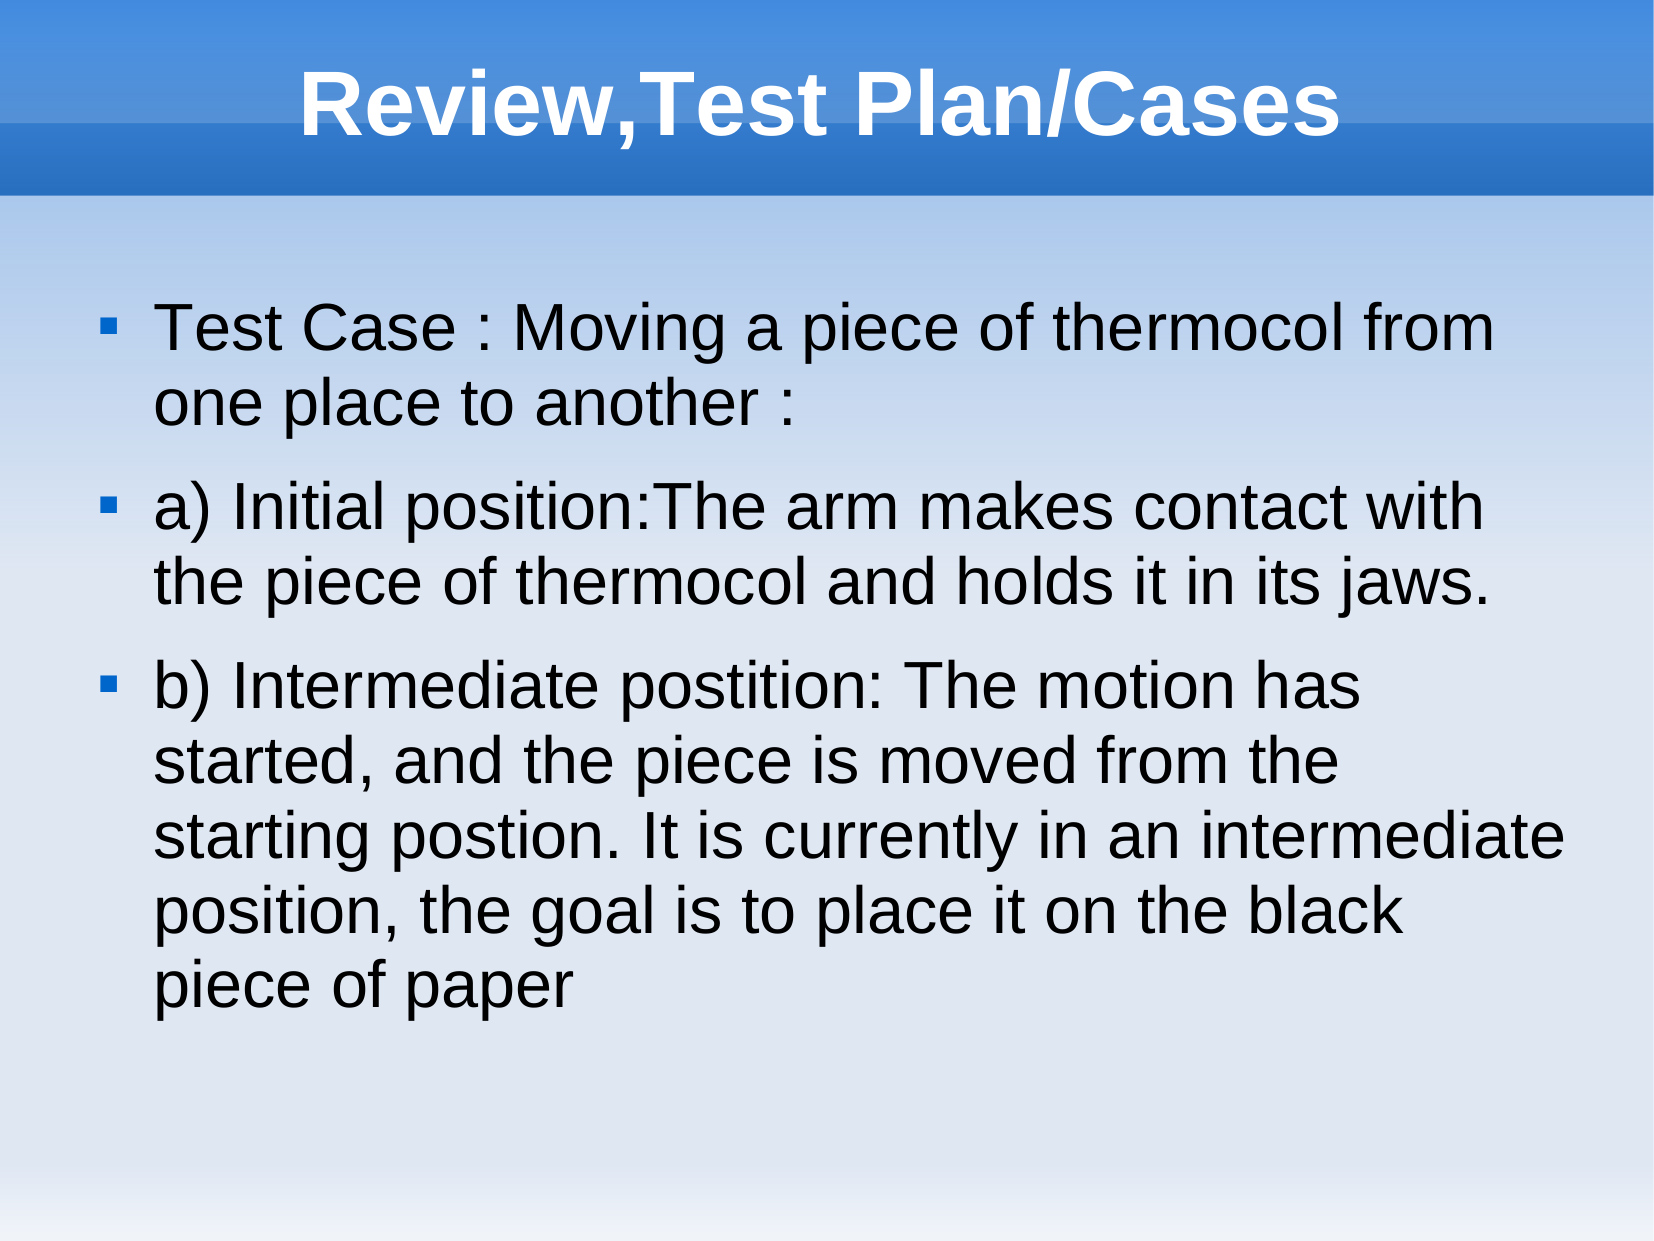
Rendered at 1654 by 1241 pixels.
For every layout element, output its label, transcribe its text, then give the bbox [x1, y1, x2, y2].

title Review,Test Plan/Cases [76, 7, 1565, 200]
list Test Case : Moving a piece of thermocol from one place to another : a) Initial position:The arm makes contact with the piece of thermocol and holds it in its jaws. b) Intermediate postition: The motion has started, and the piece is moved from the starting postion. It is currently in an intermediate position, the goal is to place it on the black piece of paper [82, 290, 1571, 1094]
picture [0, 0, 1654, 1241]
